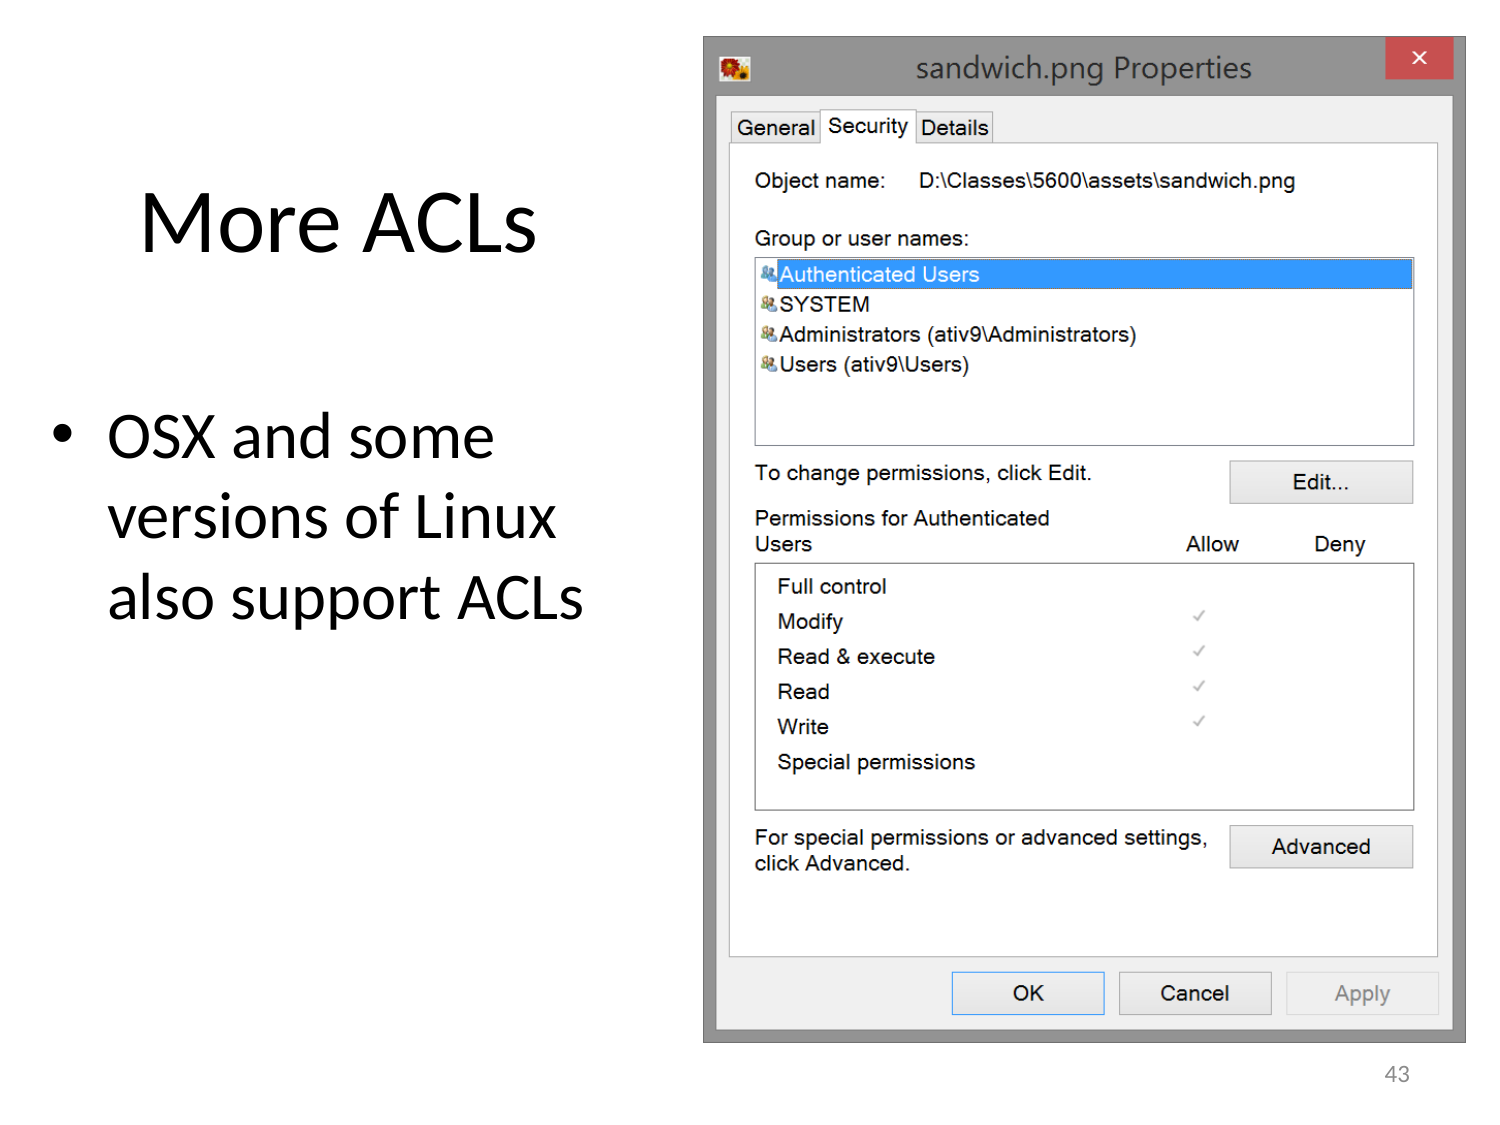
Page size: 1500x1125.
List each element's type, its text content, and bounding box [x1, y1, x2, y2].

text_box OSX and some versions of Linux also support ACLs [35, 384, 643, 744]
picture [703, 36, 1466, 1043]
slide_number <number> [1074, 1043, 1425, 1103]
title More ACLs [49, 45, 630, 384]
